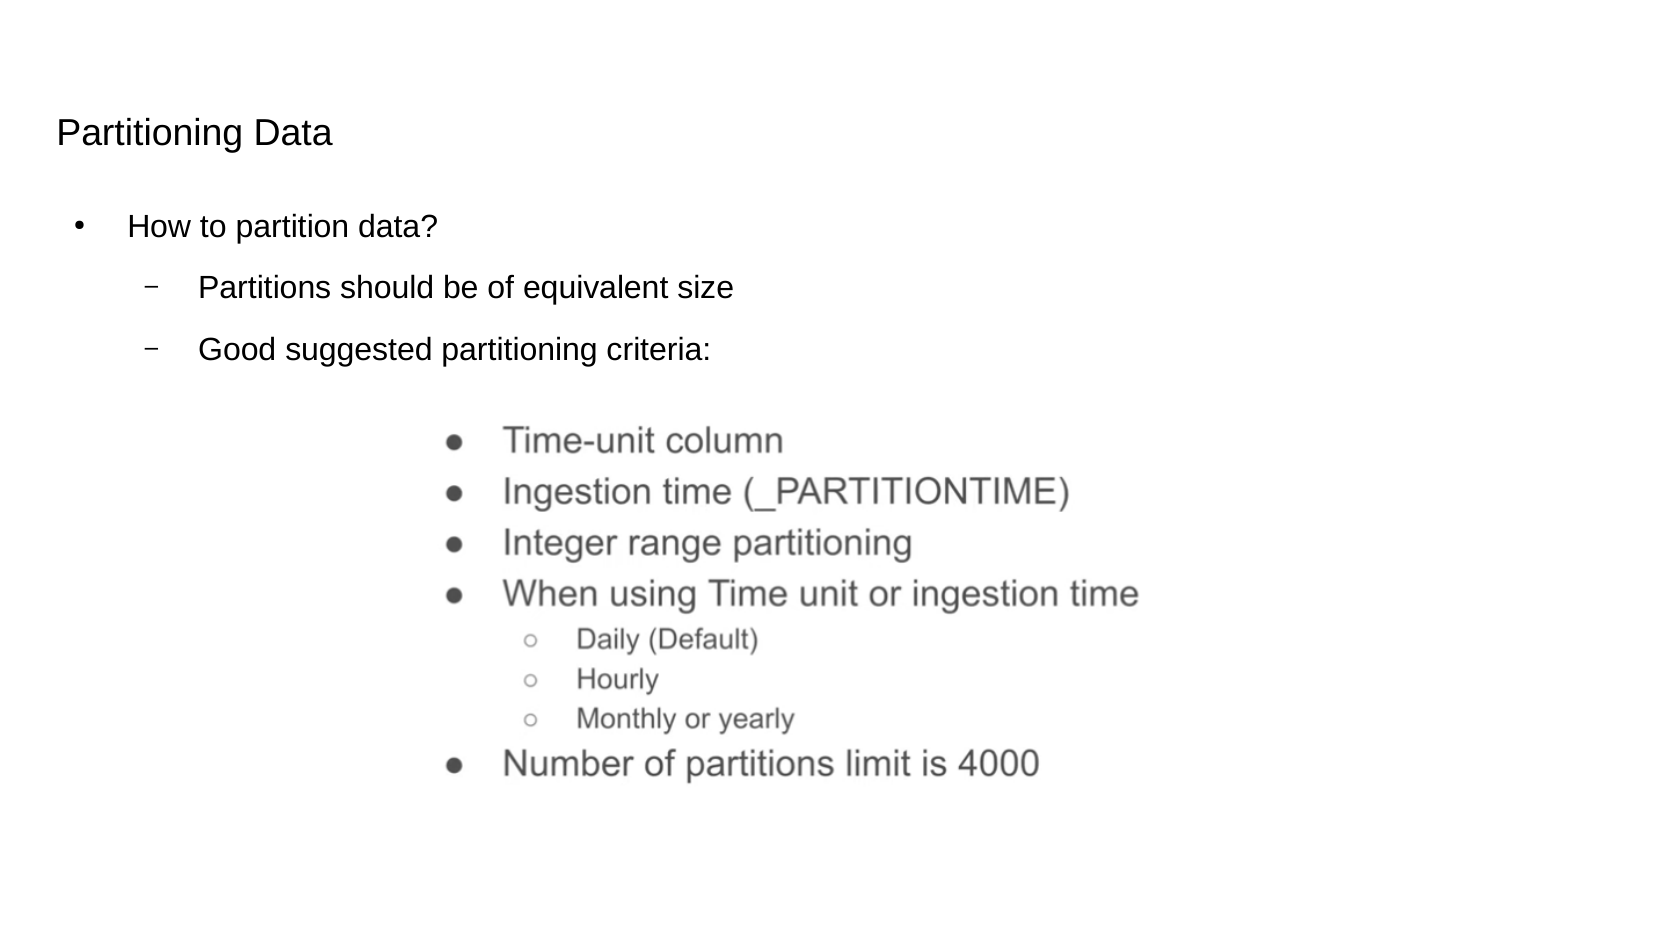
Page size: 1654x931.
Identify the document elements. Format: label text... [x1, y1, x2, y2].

picture [412, 390, 1163, 788]
list How to partition data? Partitions should be of equivalent size Good suggested partitioning criteria: [56, 208, 1598, 827]
title Partitioning Data [56, 80, 1598, 184]
